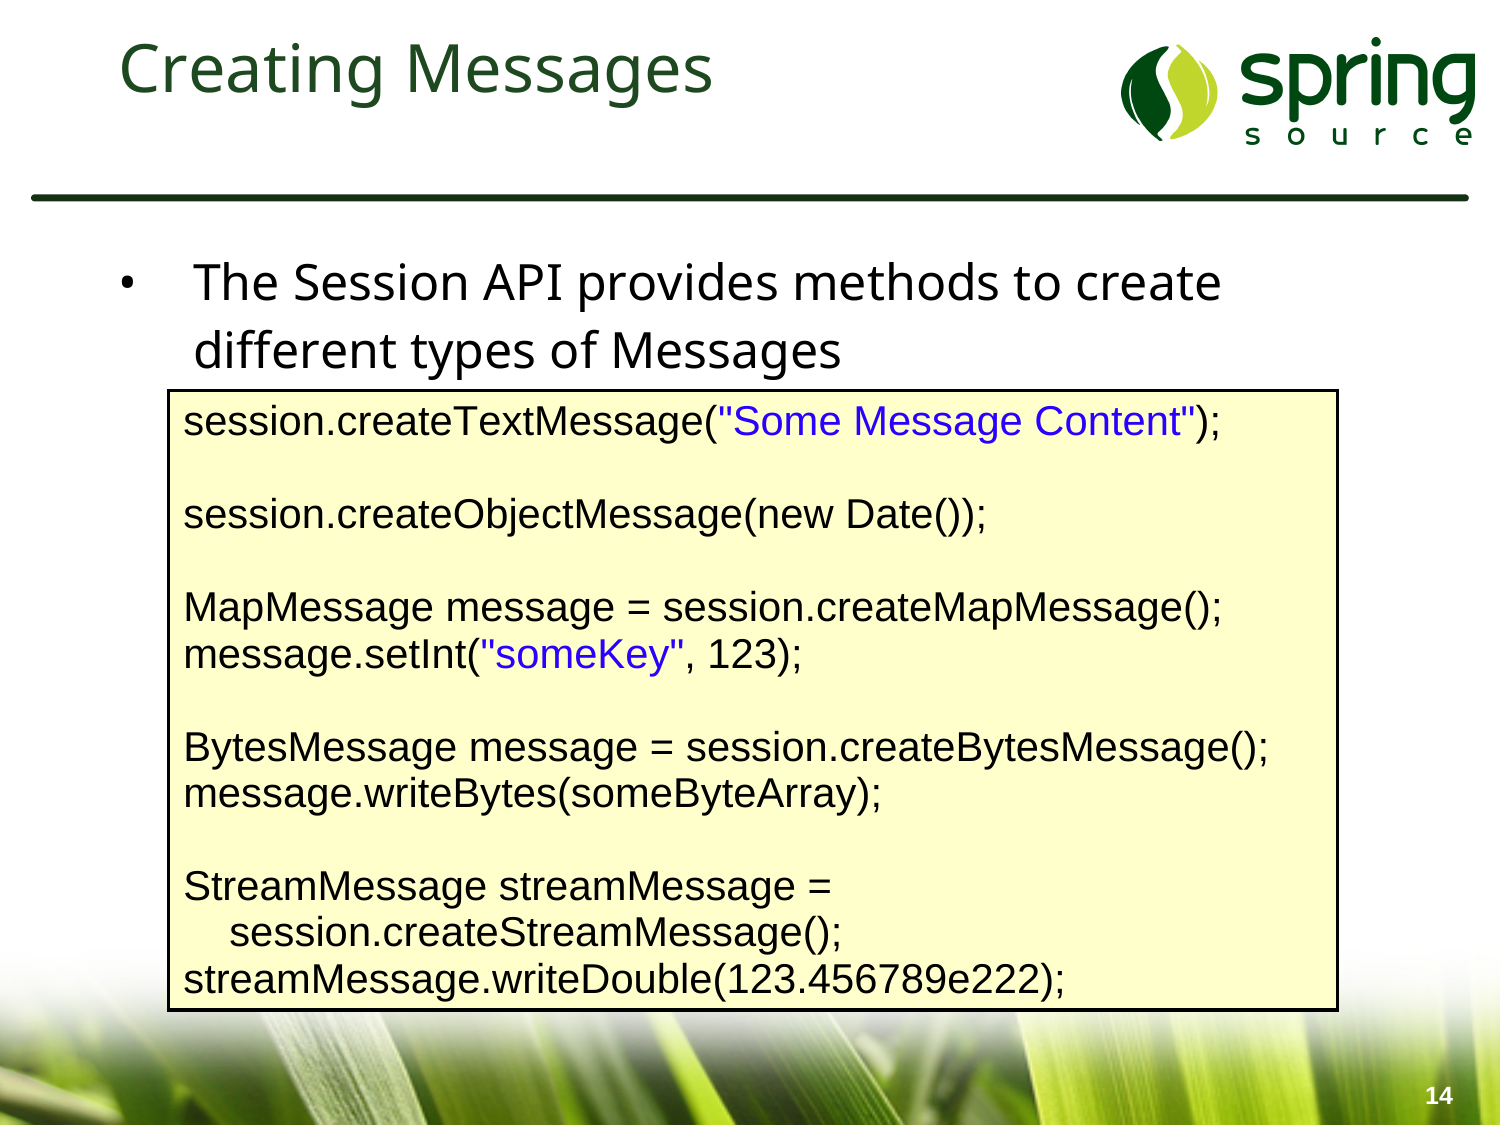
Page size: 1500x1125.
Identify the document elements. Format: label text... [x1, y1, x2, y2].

title Creating Messages [103, 14, 1136, 177]
text_box session.createTextMessage("Some Message Content"); session.createObjectMessage(new Date()); MapMessage message = session.createMapMessage(); message.setInt("someKey", 123); BytesMessage message = session.createBytesMessage(); message.writeBytes(someByteArray); StreamMessage streamMessage = session.createStreamMessage(); streamMessage.writeDouble(123.456789e222); [168, 390, 1338, 1010]
picture [0, 944, 1500, 1125]
picture [1136, 37, 1475, 145]
list The Session API provides methods to create different types of Messages [103, 239, 1394, 903]
